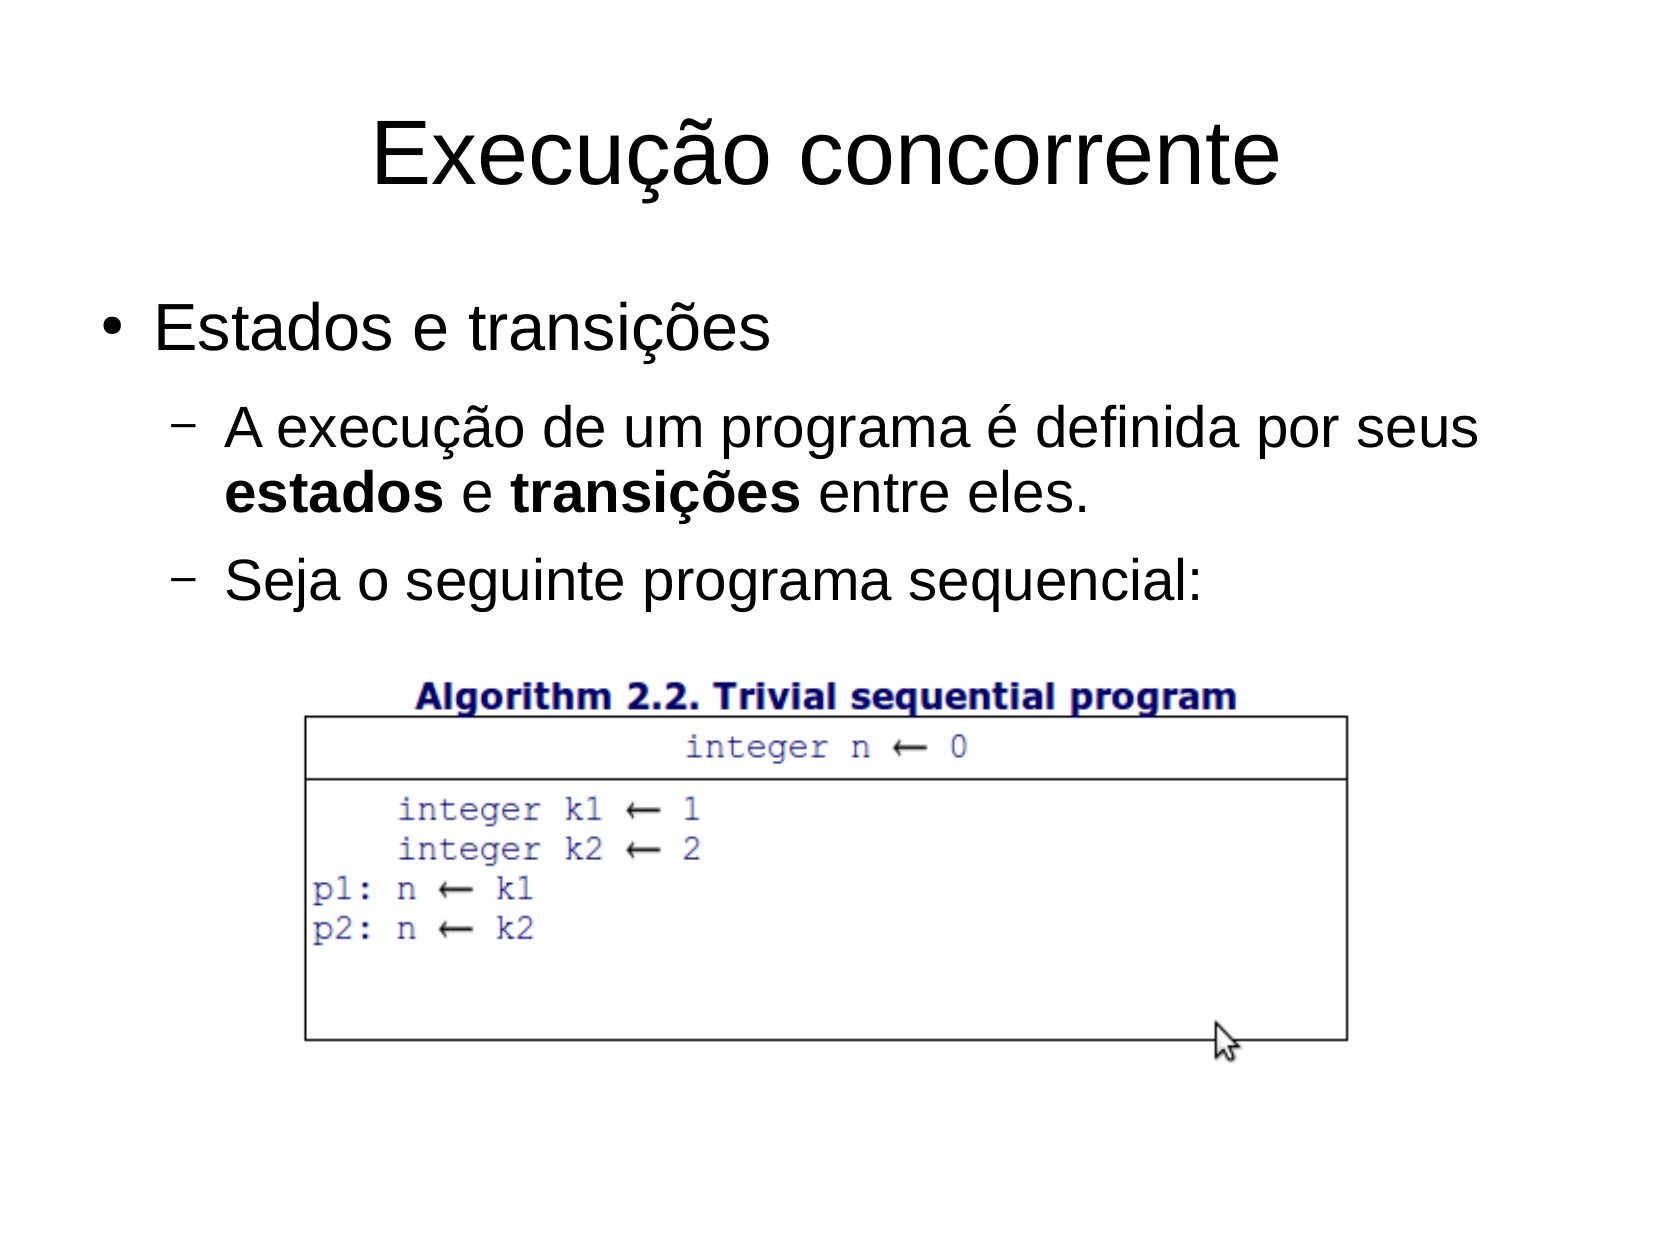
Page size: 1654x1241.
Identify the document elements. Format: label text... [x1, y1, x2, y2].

picture [282, 664, 1382, 1075]
title Execução concorrente [82, 49, 1571, 257]
list Estados e transições A execução de um programa é definida por seus estados e transições entre eles. Seja o seguinte programa sequencial: [82, 290, 1538, 1010]
